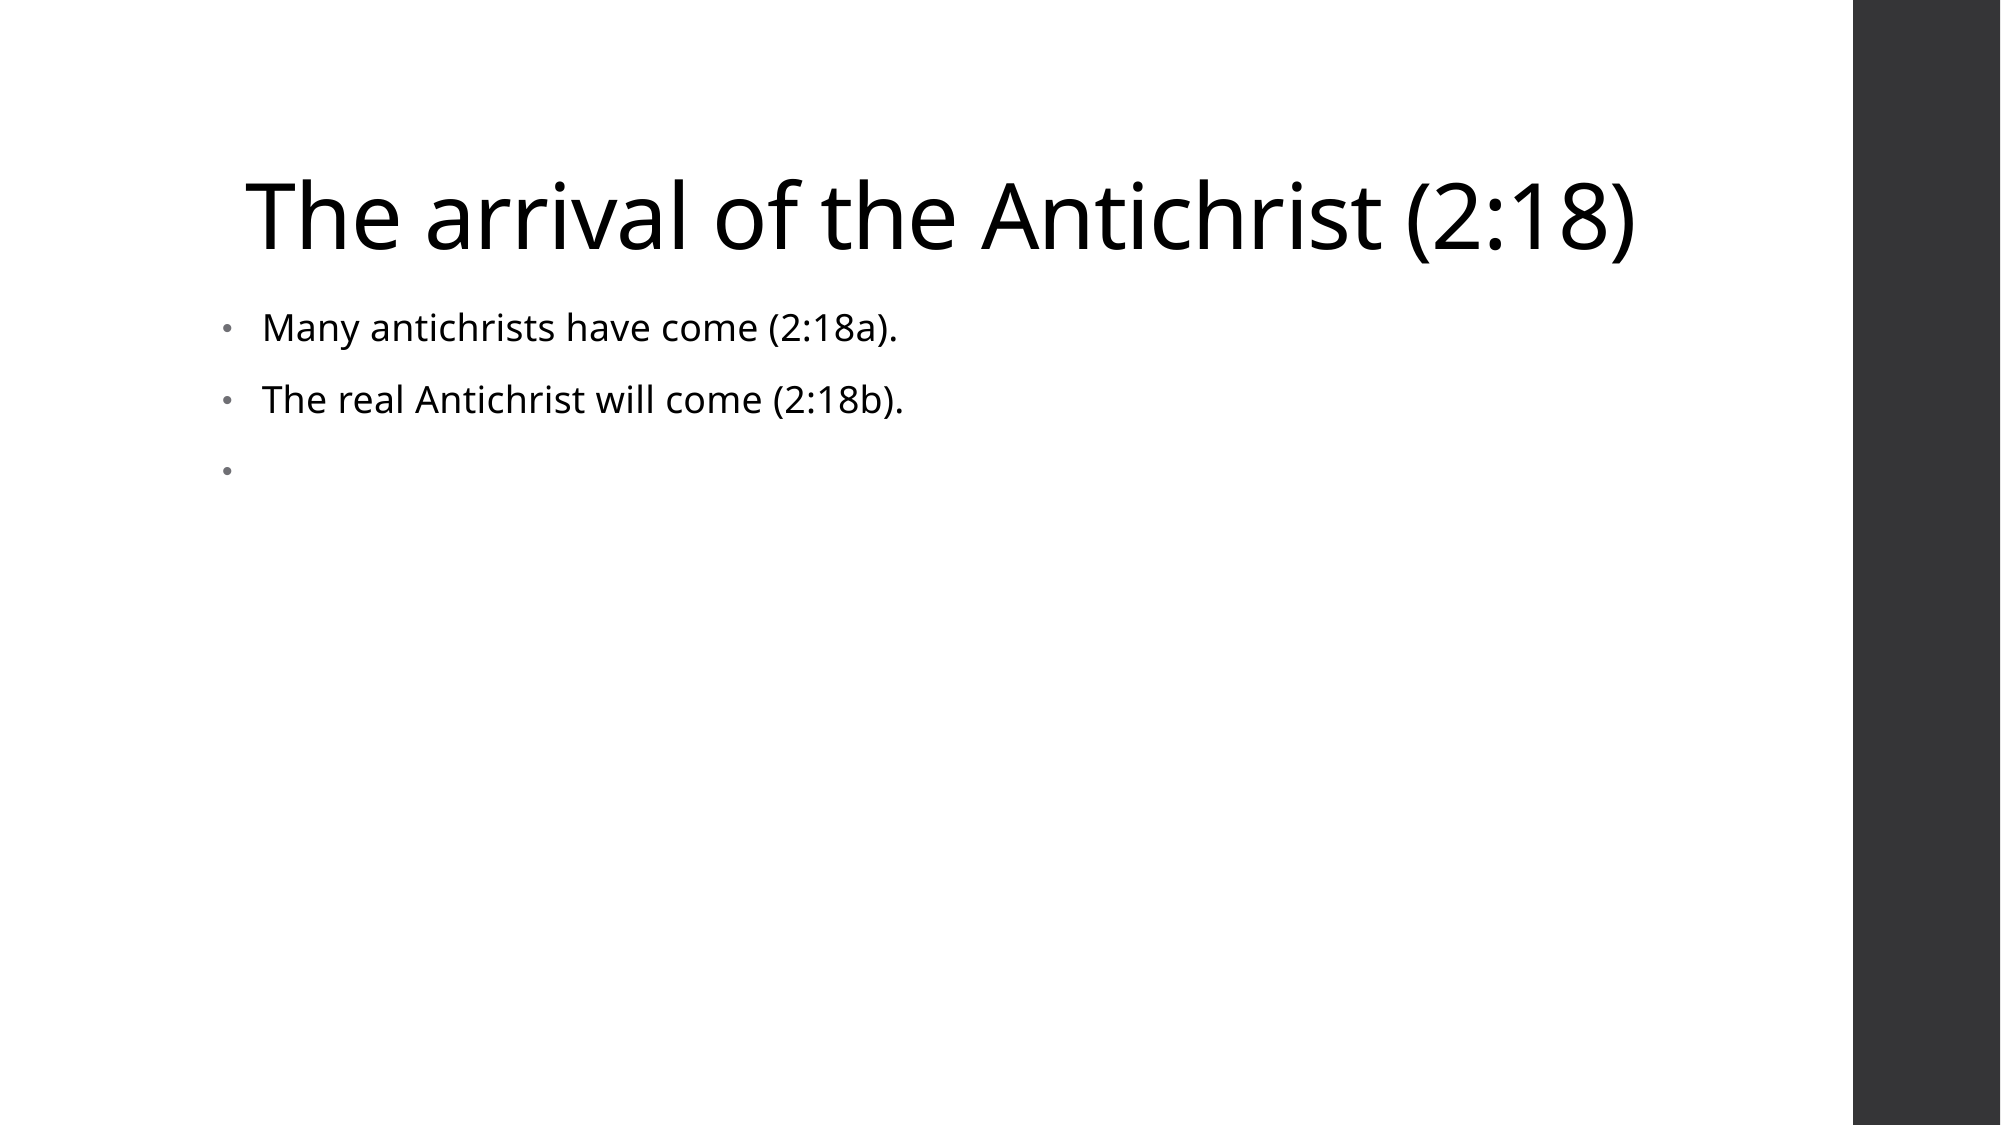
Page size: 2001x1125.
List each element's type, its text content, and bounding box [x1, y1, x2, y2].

title The arrival of the Antichrist (2:18) [206, 60, 1797, 278]
list Many antichrists have come (2:18a). The real Antichrist will come (2:18b). [206, 299, 1617, 1014]
